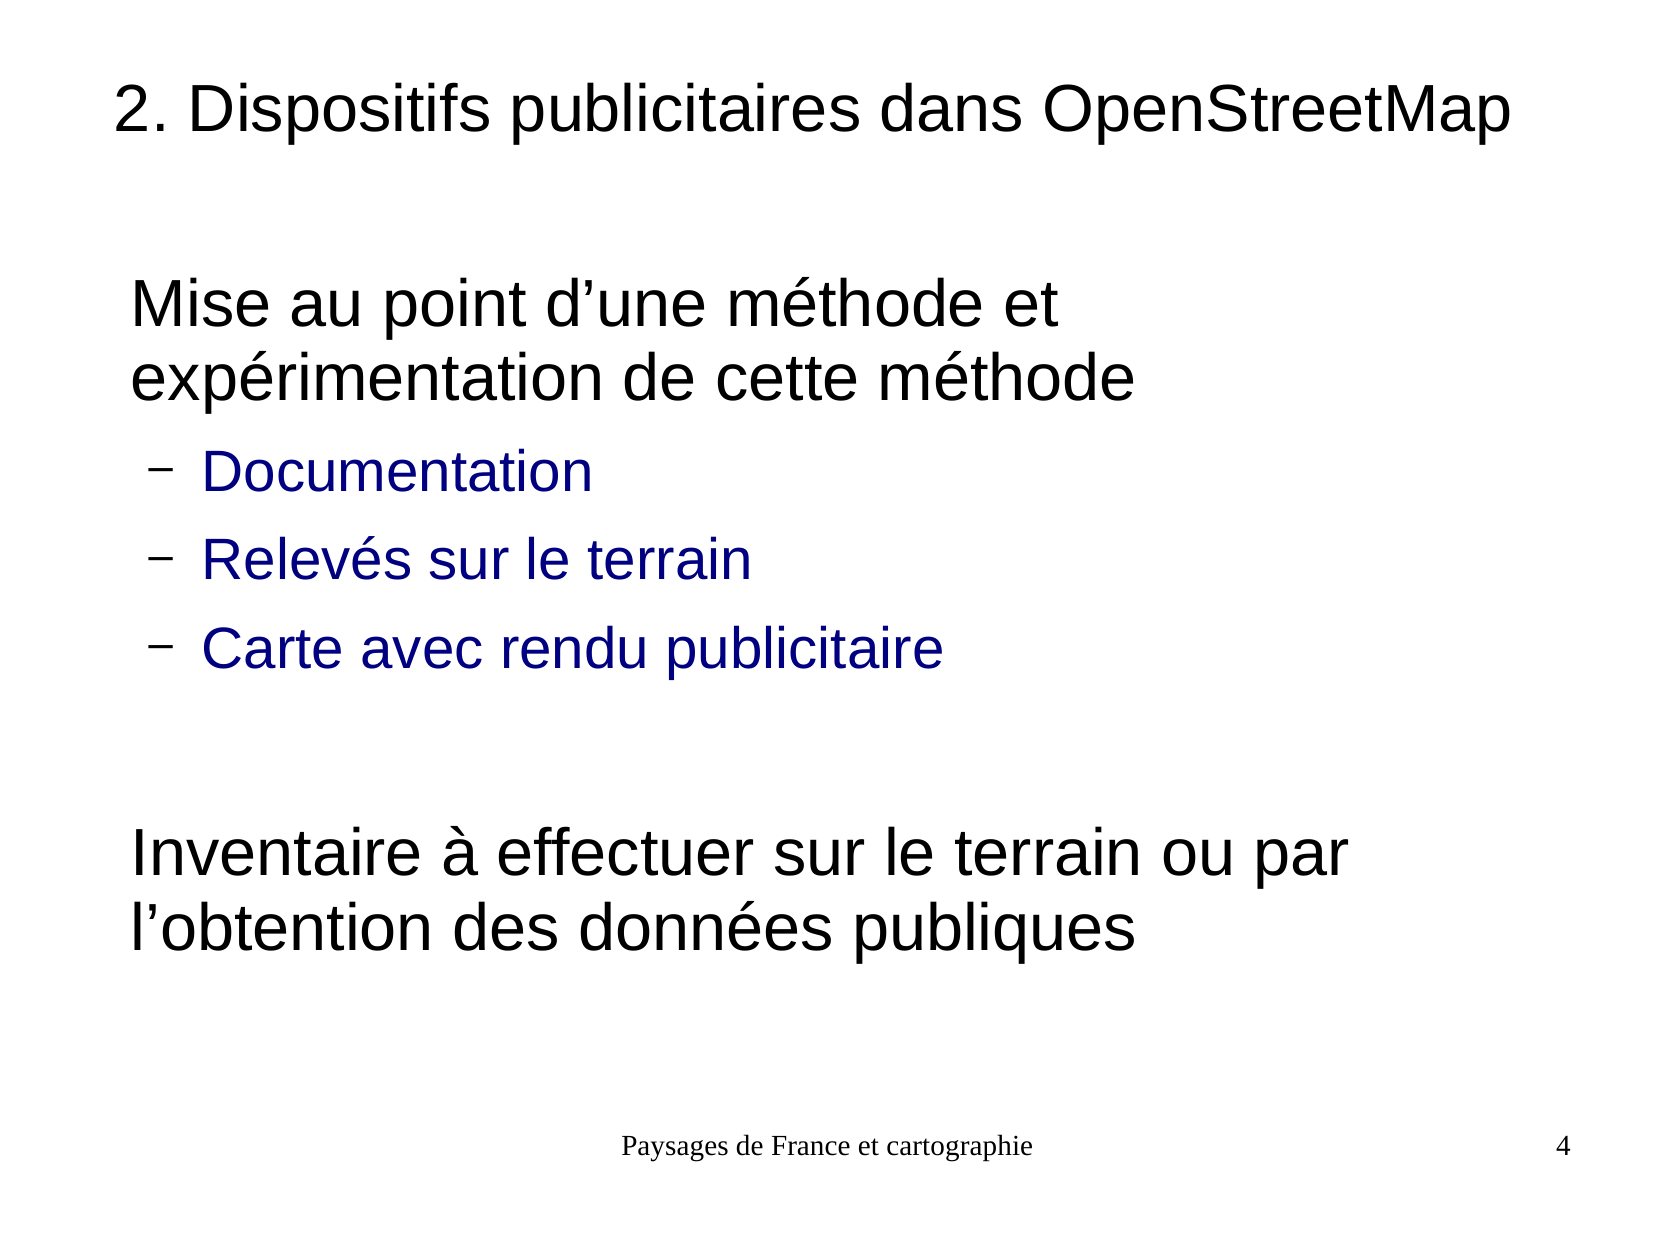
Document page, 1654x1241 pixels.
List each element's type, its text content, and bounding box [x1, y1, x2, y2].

list Mise au point d’une méthode et expérimentation de cette méthode Documentation Relevés sur le terrain Carte avec rendu publicitaire Inventaire à effectuer sur le terrain ou par l’obtention des données publiques [60, 265, 1549, 1096]
title 2. Dispositifs publicitaires dans OpenStreetMap [82, 48, 1571, 152]
